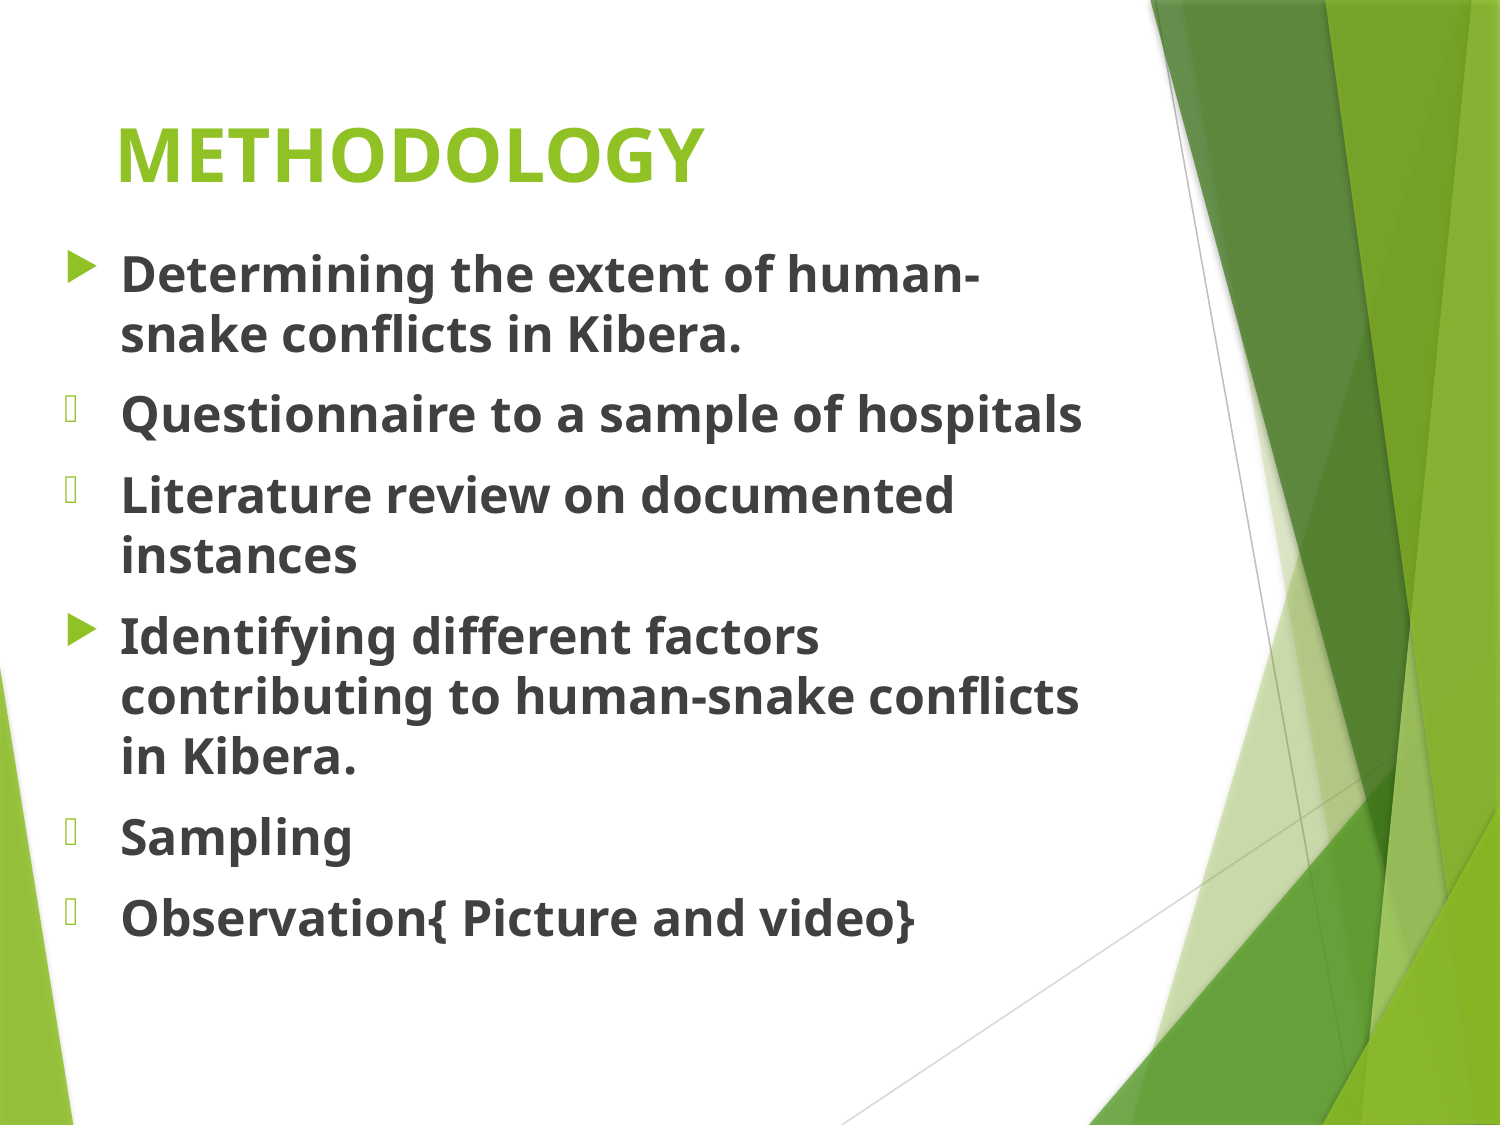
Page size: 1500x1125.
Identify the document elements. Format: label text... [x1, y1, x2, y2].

title METHODOLOGY [99, 99, 1142, 234]
list Determining the extent of human-snake conflicts in Kibera. Questionnaire to a sample of hospitals Literature review on documented instances Identifying different factors contributing to human-snake conflicts in Kibera. Sampling Observation{ Picture and video} [49, 234, 1142, 913]
